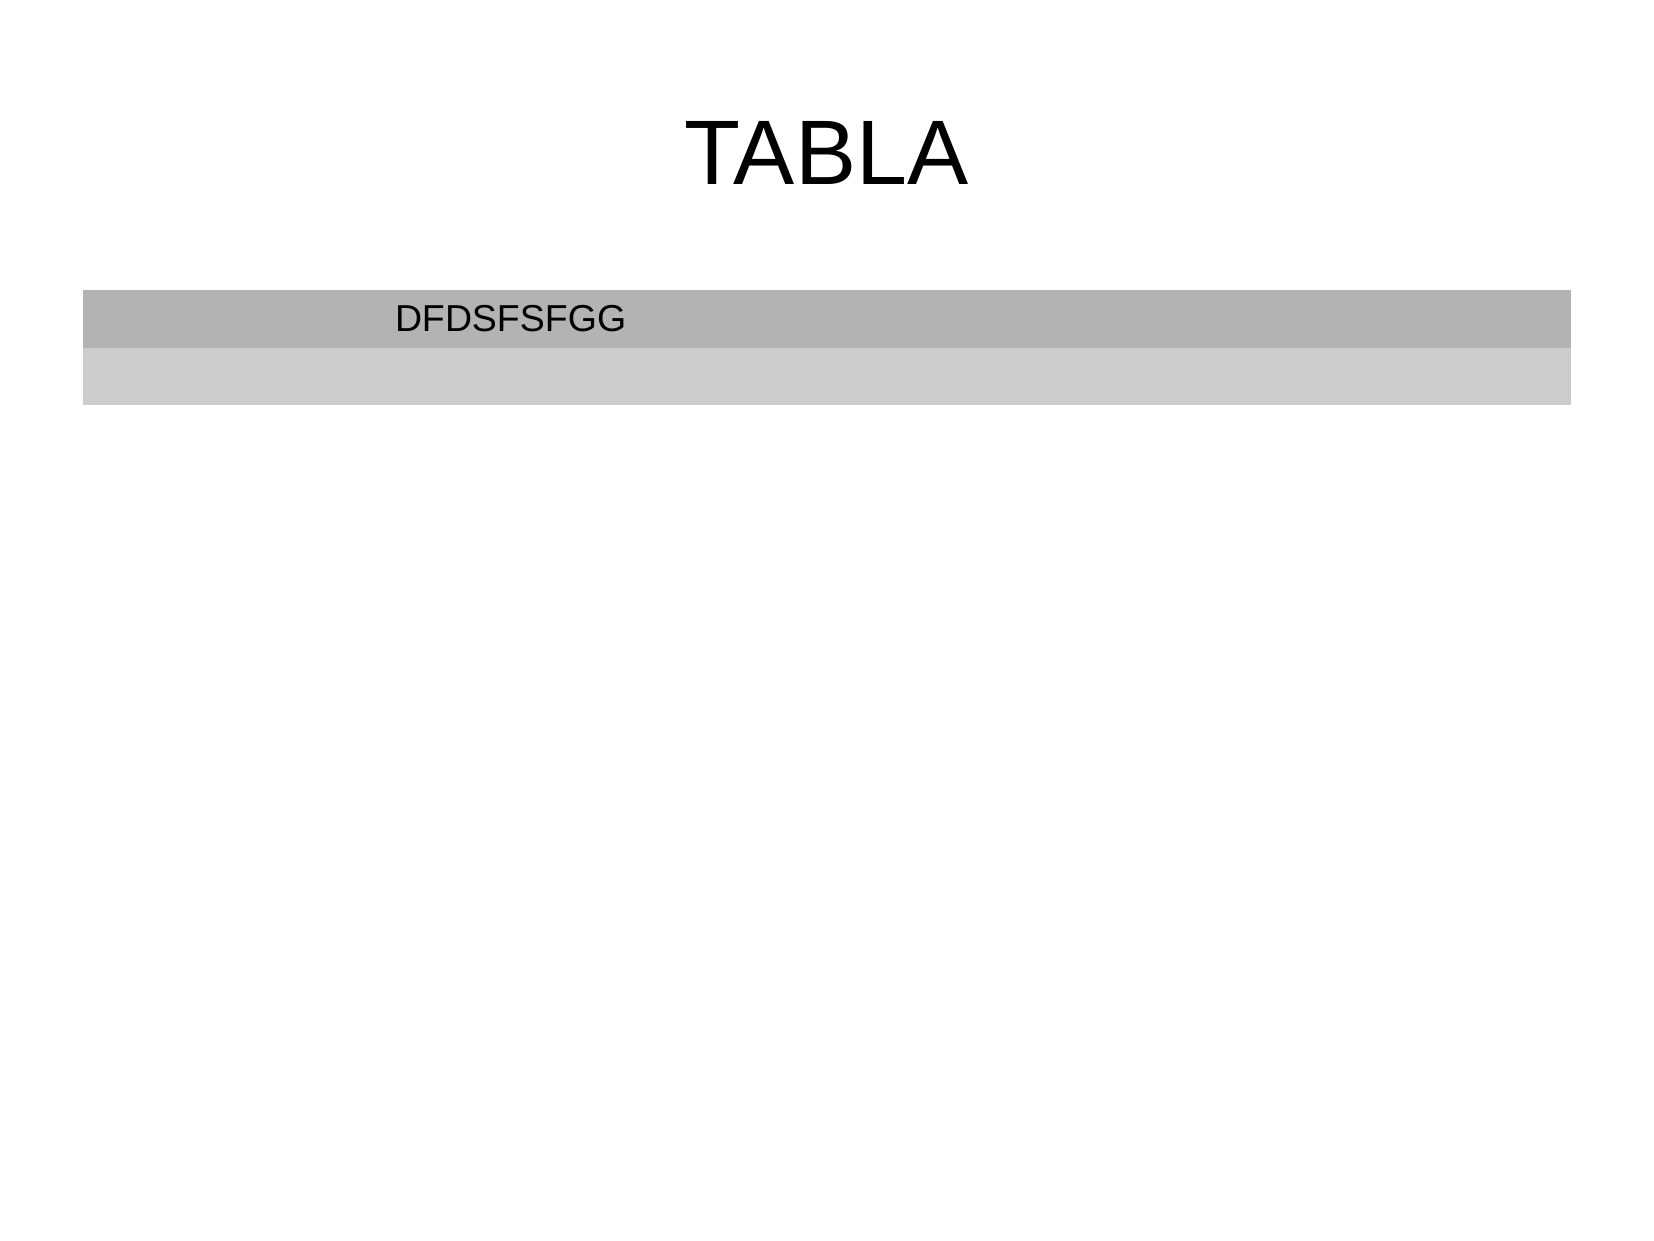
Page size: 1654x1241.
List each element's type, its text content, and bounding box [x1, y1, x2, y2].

table_cell [83, 348, 380, 405]
table_header [83, 290, 380, 348]
table_cell [678, 348, 975, 405]
table_cell [380, 348, 678, 405]
table_header [678, 290, 975, 348]
title TABLA [82, 49, 1571, 257]
table_header [975, 290, 1273, 348]
table_cell [1273, 348, 1571, 405]
table_header [1273, 290, 1571, 348]
table_header DFDSFSFGG [380, 290, 678, 348]
table_cell [975, 348, 1273, 405]
